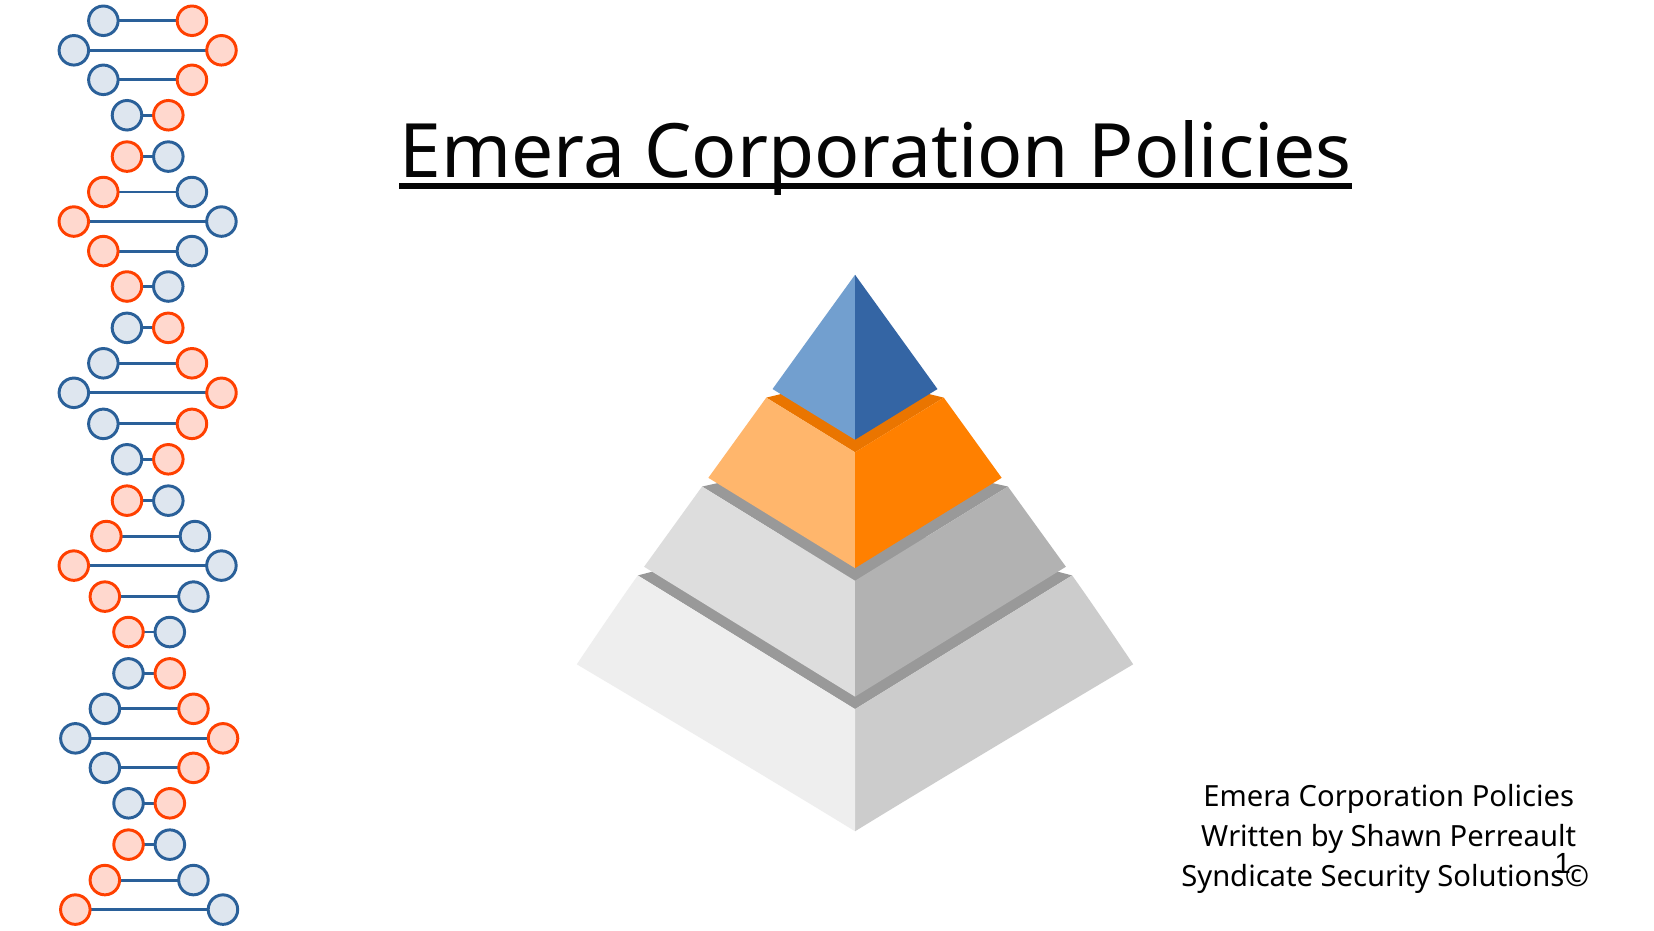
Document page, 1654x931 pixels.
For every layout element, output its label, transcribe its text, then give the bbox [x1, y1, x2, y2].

subtitle Emera Corporation Policies Written by Shawn Perreault Syndicate Security Solutions© [1168, 790, 1610, 879]
picture [576, 274, 1134, 832]
title Emera Corporation Policies [211, 71, 1541, 226]
